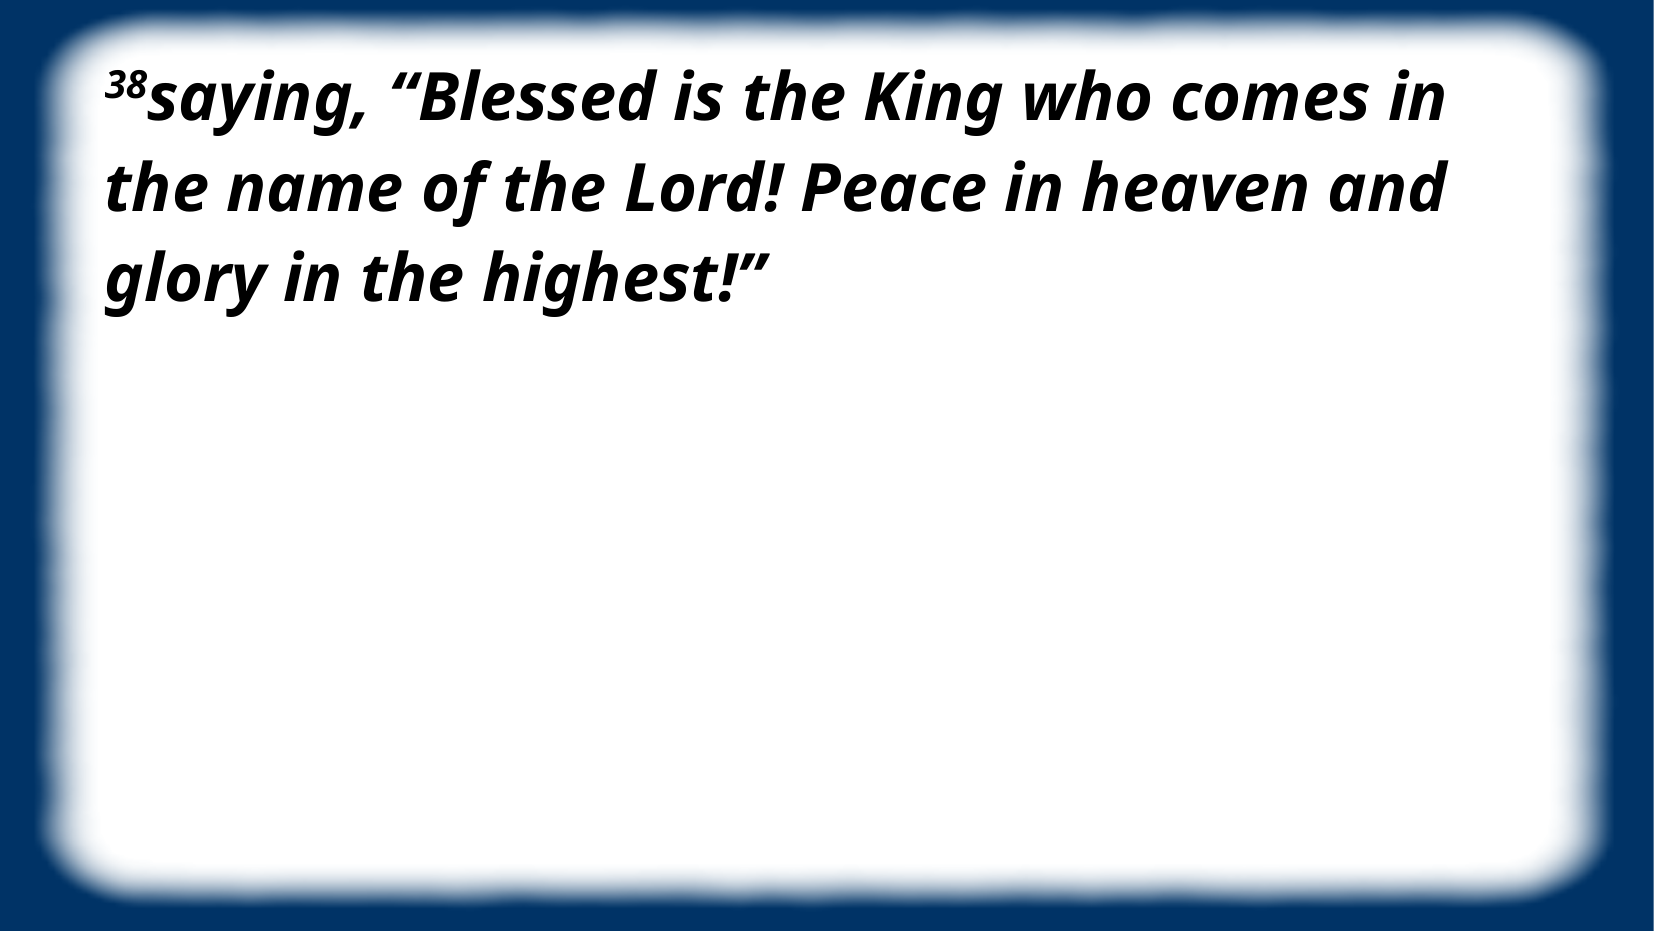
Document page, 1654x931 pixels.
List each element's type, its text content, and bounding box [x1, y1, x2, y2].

text_box 38saying, “Blessed is the King who comes in the name of the Lord! Peace in heaven and glory in the highest!” [90, 41, 1572, 331]
picture [0, 0, 1654, 931]
